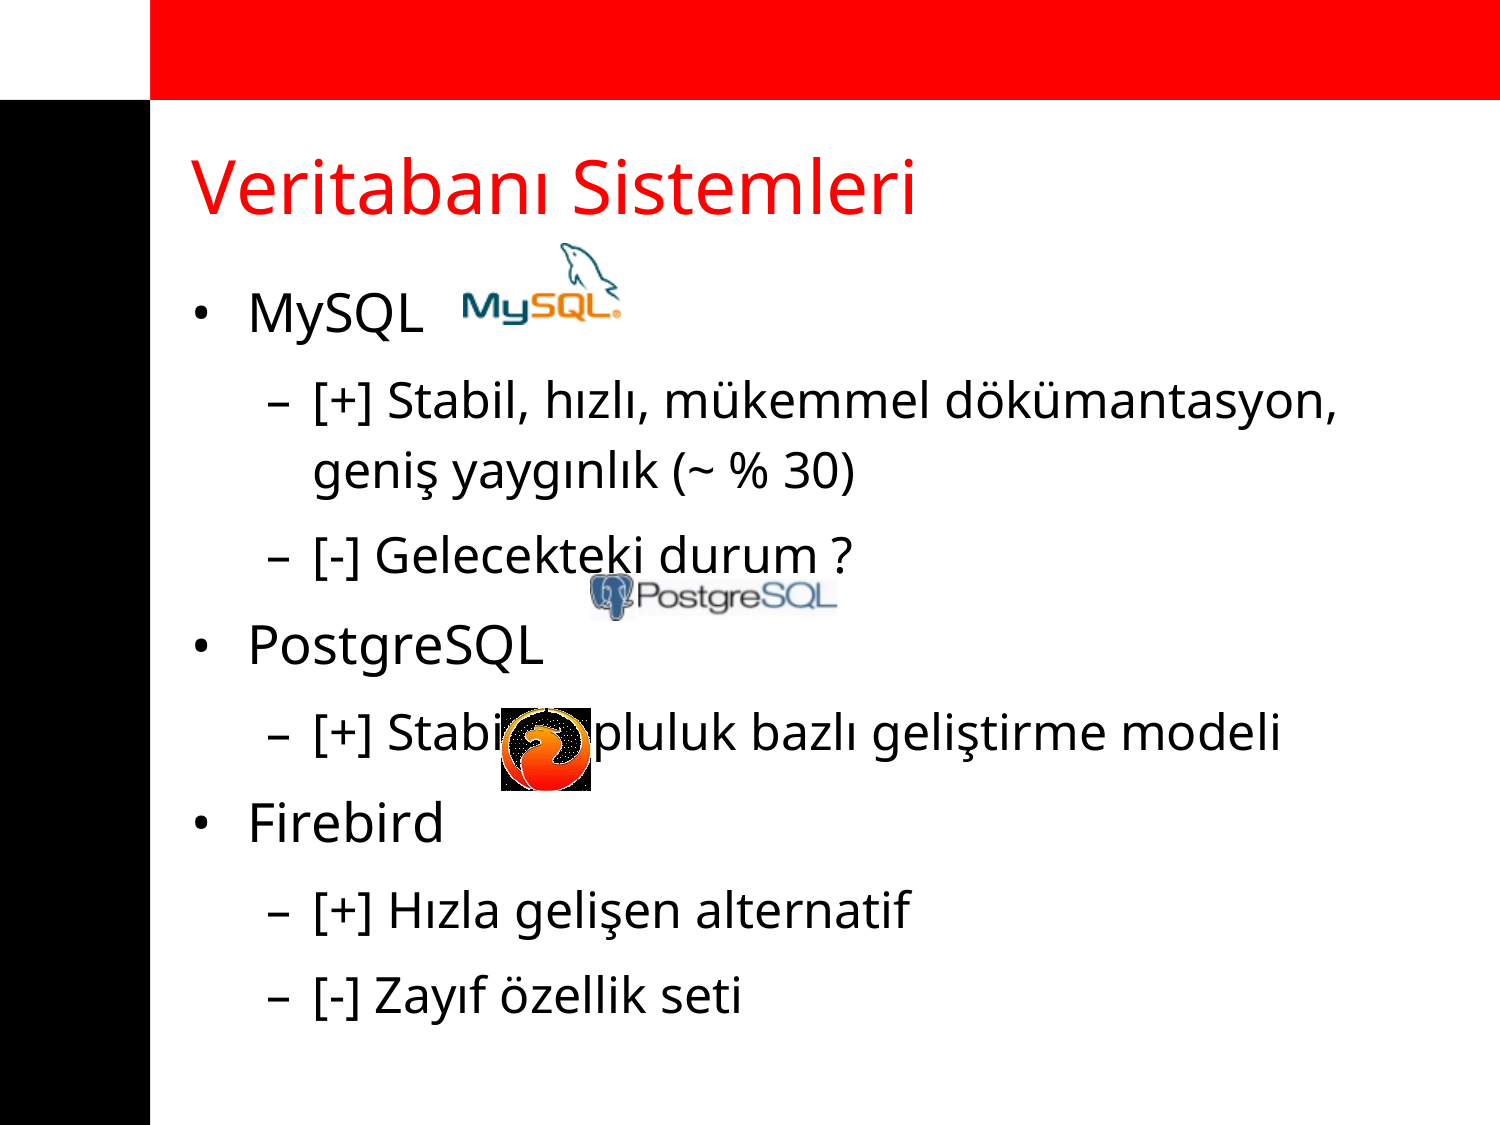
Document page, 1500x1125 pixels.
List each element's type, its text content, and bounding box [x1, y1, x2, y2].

title Veritabanı Sistemleri [177, 103, 1388, 265]
picture [501, 708, 591, 791]
picture [590, 573, 839, 621]
list MySQL [+] Stabil, hızlı, mükemmel dökümantasyon, geniş yaygınlık (~ % 30) [-] Gelecekteki durum ? PostgreSQL [+] Stabil, topluluk bazlı geliştirme modeli Firebird [+] Hızla gelişen alternatif [-] Zayıf özellik seti [177, 265, 1447, 1020]
picture [463, 243, 621, 325]
